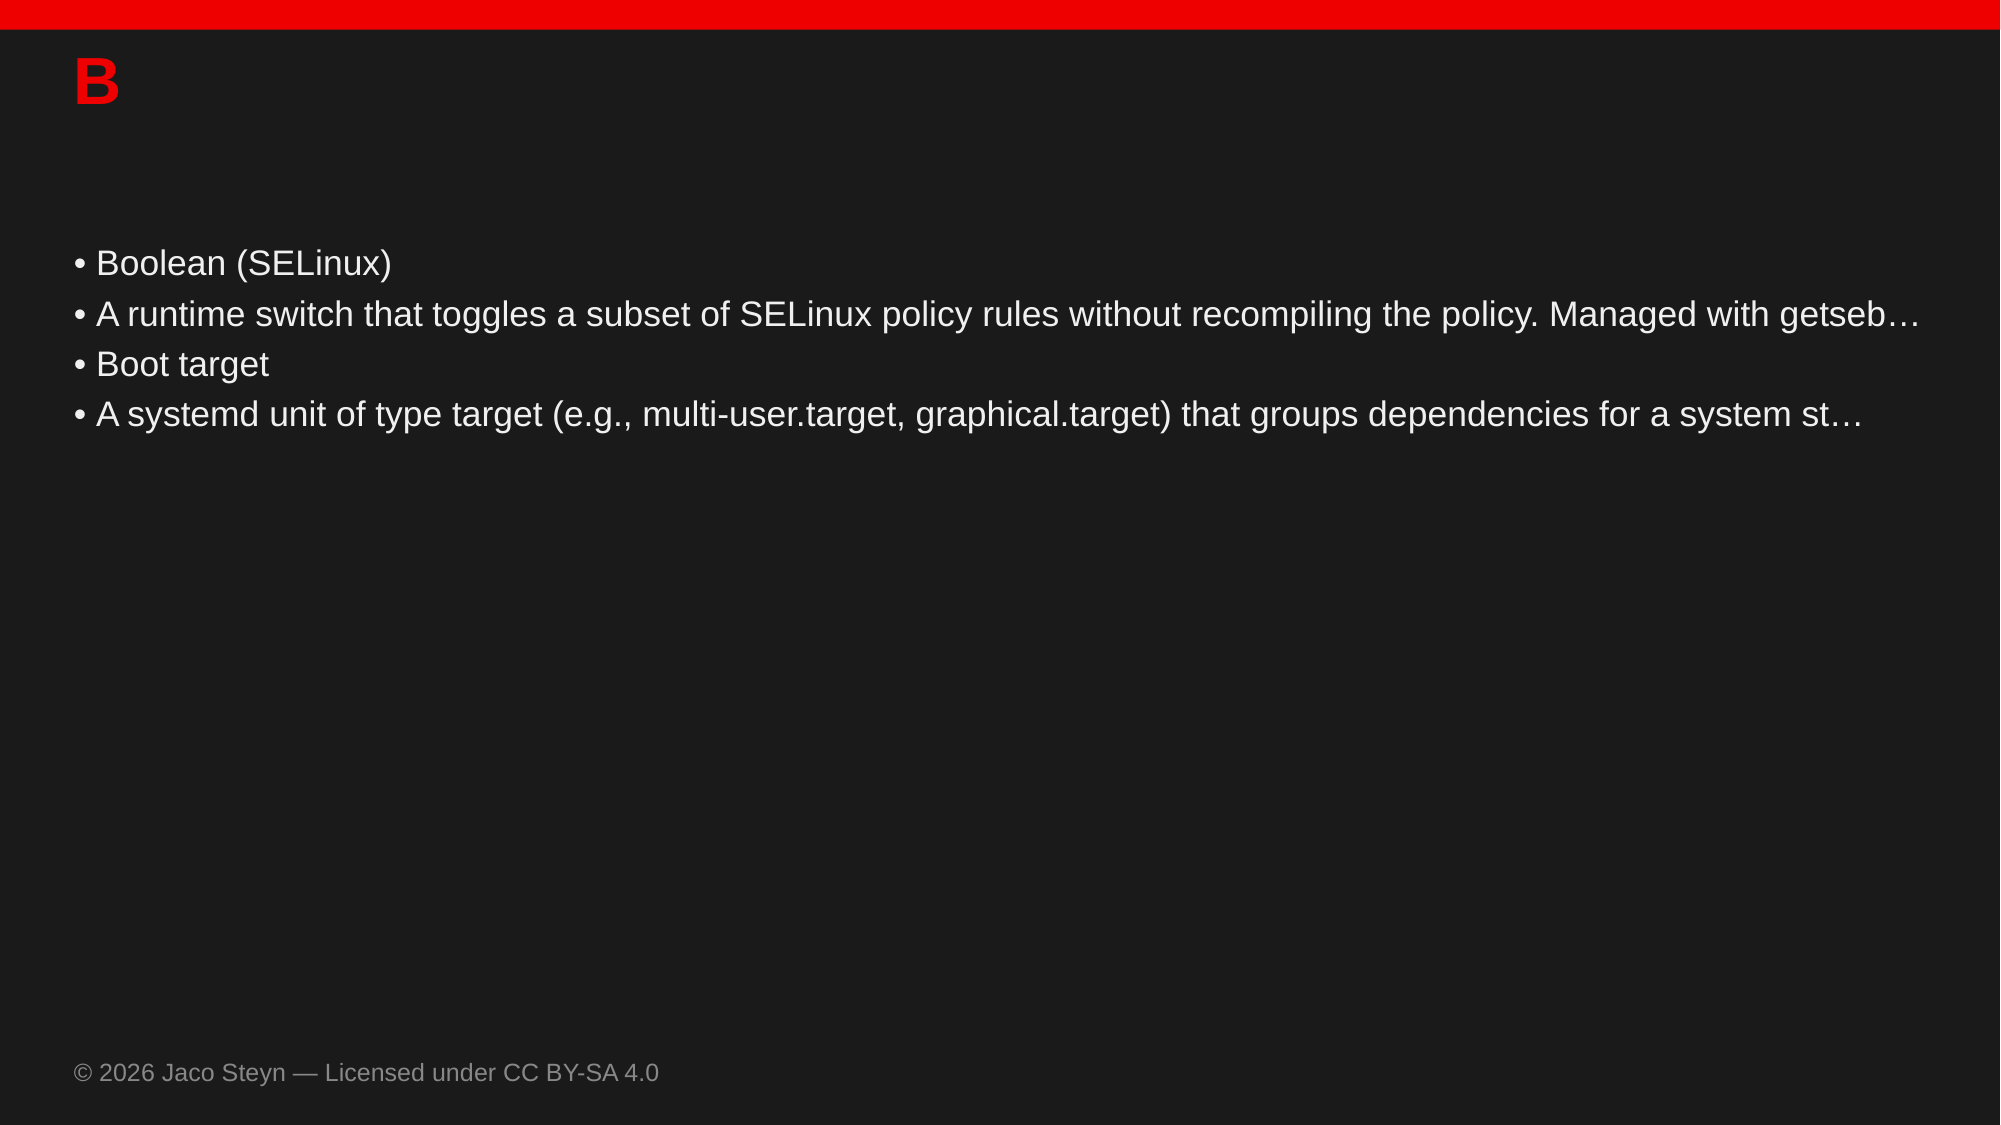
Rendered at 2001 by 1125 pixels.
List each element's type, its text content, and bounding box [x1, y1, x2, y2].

text_box • Boolean (SELinux) • A runtime switch that toggles a subset of SELinux policy rules without recompiling the policy. Managed with getseb… • Boot target • A systemd unit of type target (e.g., multi-user.target, graphical.target) that groups dependencies for a system st… [59, 236, 1942, 1037]
text_box B [59, 36, 1942, 208]
text_box © 2026 Jaco Steyn — Licensed under CC BY-SA 4.0 [59, 1051, 1942, 1093]
text_box [0, 0, 2001, 30]
